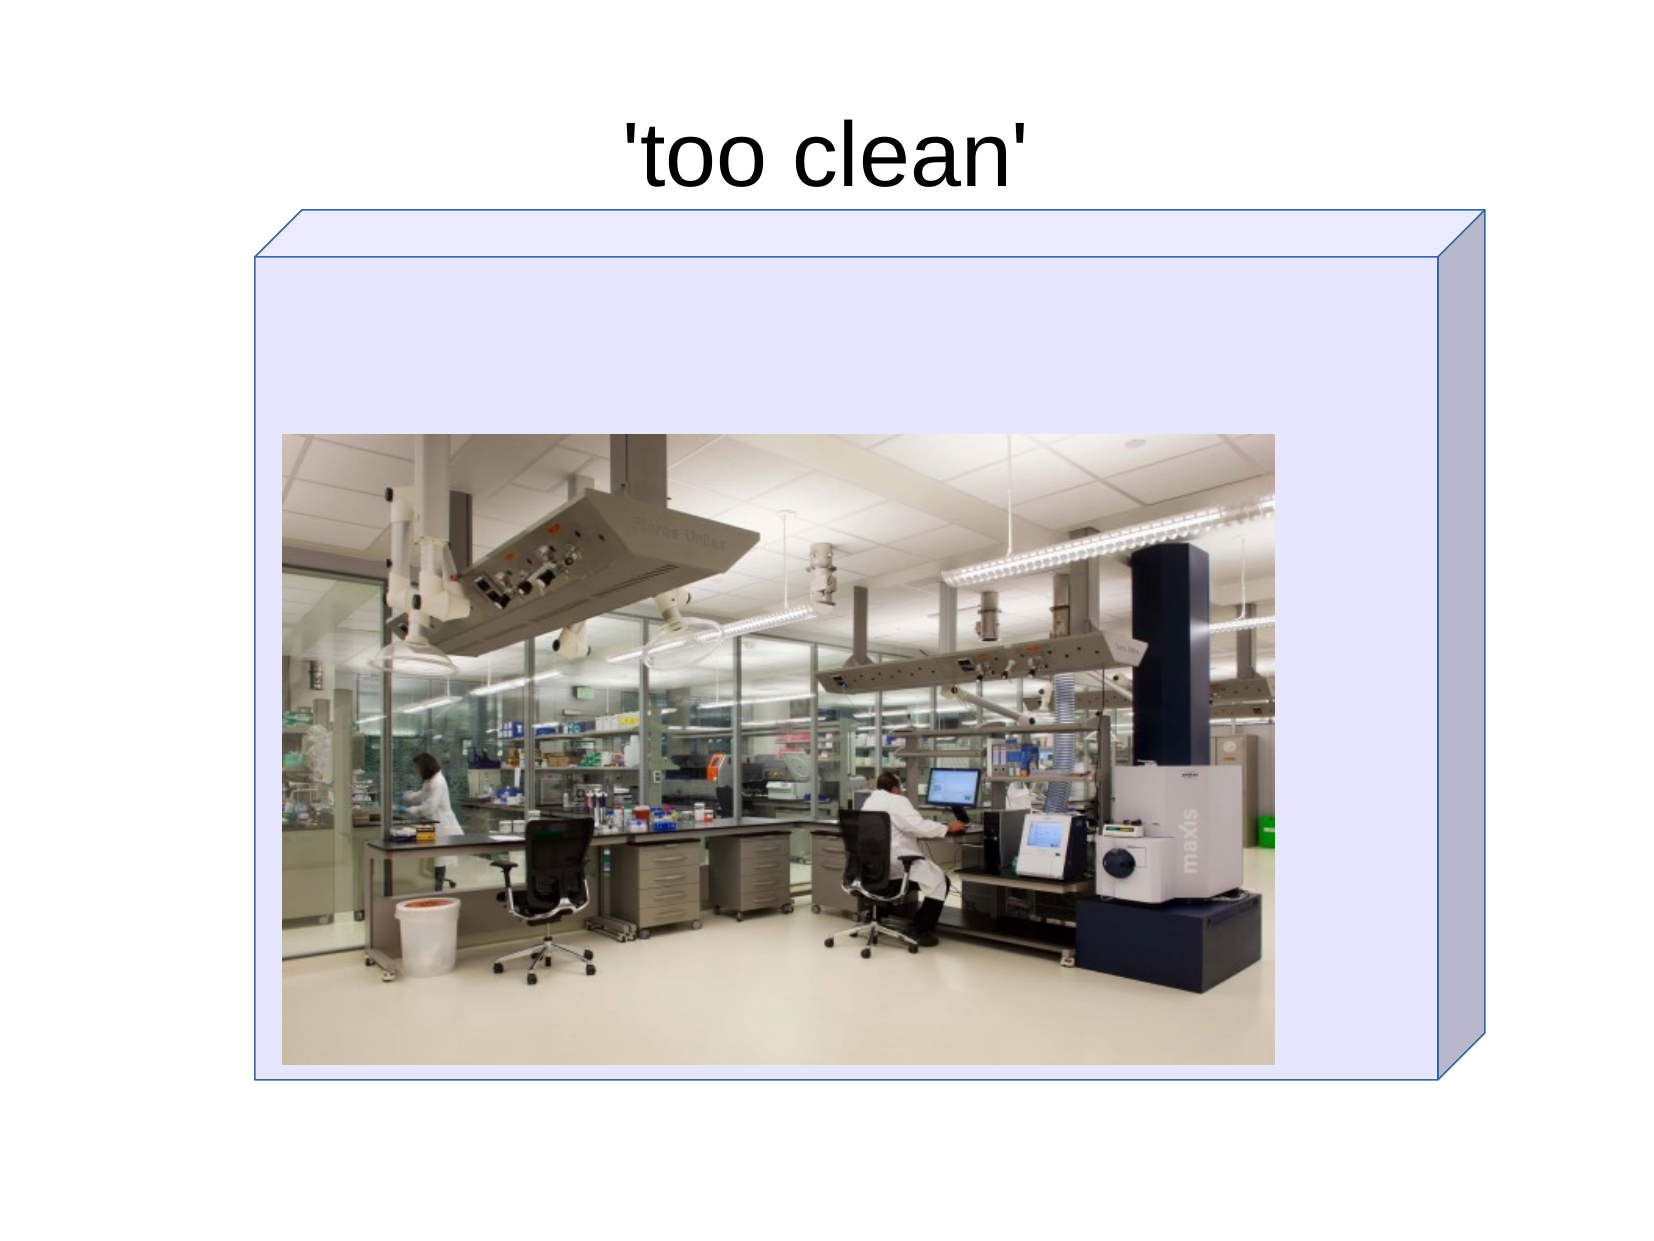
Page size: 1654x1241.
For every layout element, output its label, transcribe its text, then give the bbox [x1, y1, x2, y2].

text_box [255, 211, 1485, 1080]
title 'too clean' [82, 49, 1571, 257]
picture [282, 434, 1275, 1065]
